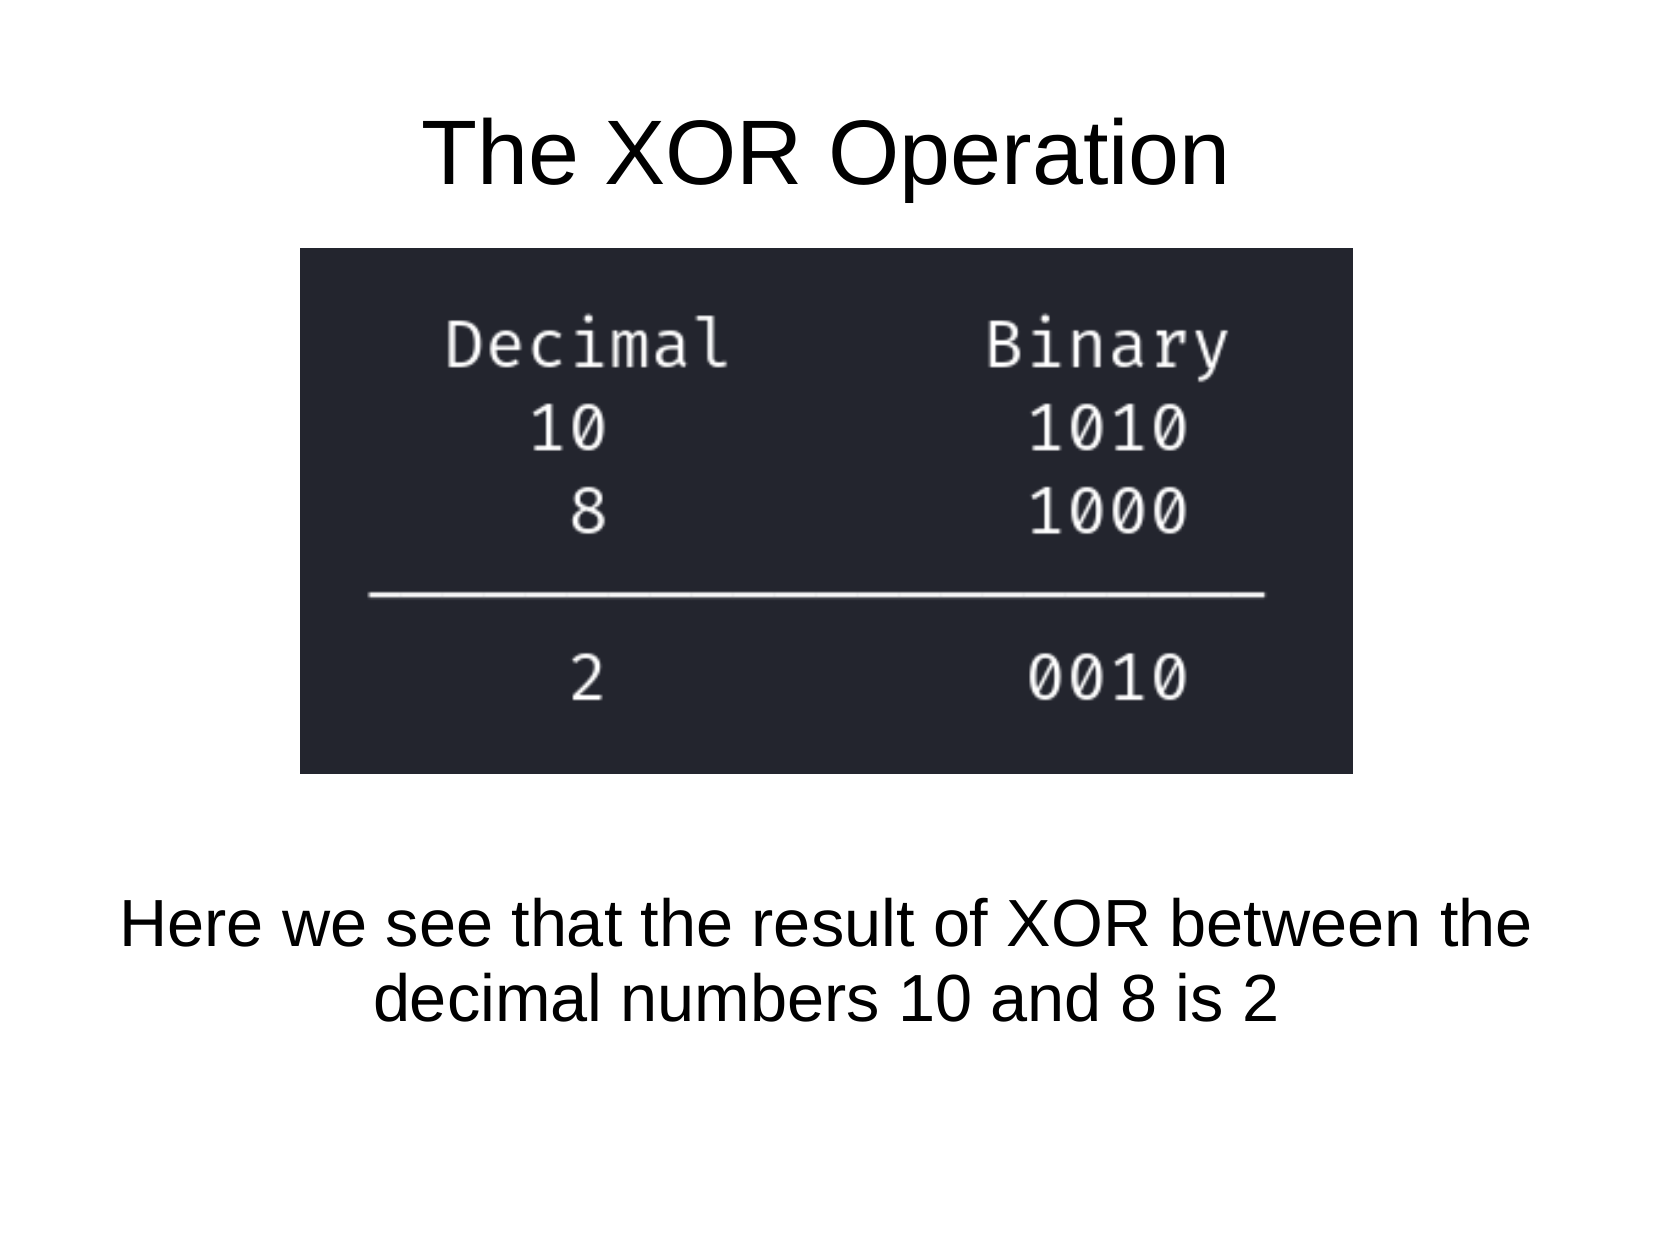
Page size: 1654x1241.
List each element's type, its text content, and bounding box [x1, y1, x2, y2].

subtitle Here we see that the result of XOR between the decimal numbers 10 and 8 is 2 [82, 290, 1571, 1109]
picture [300, 248, 1353, 774]
title The XOR Operation [82, 49, 1571, 257]
